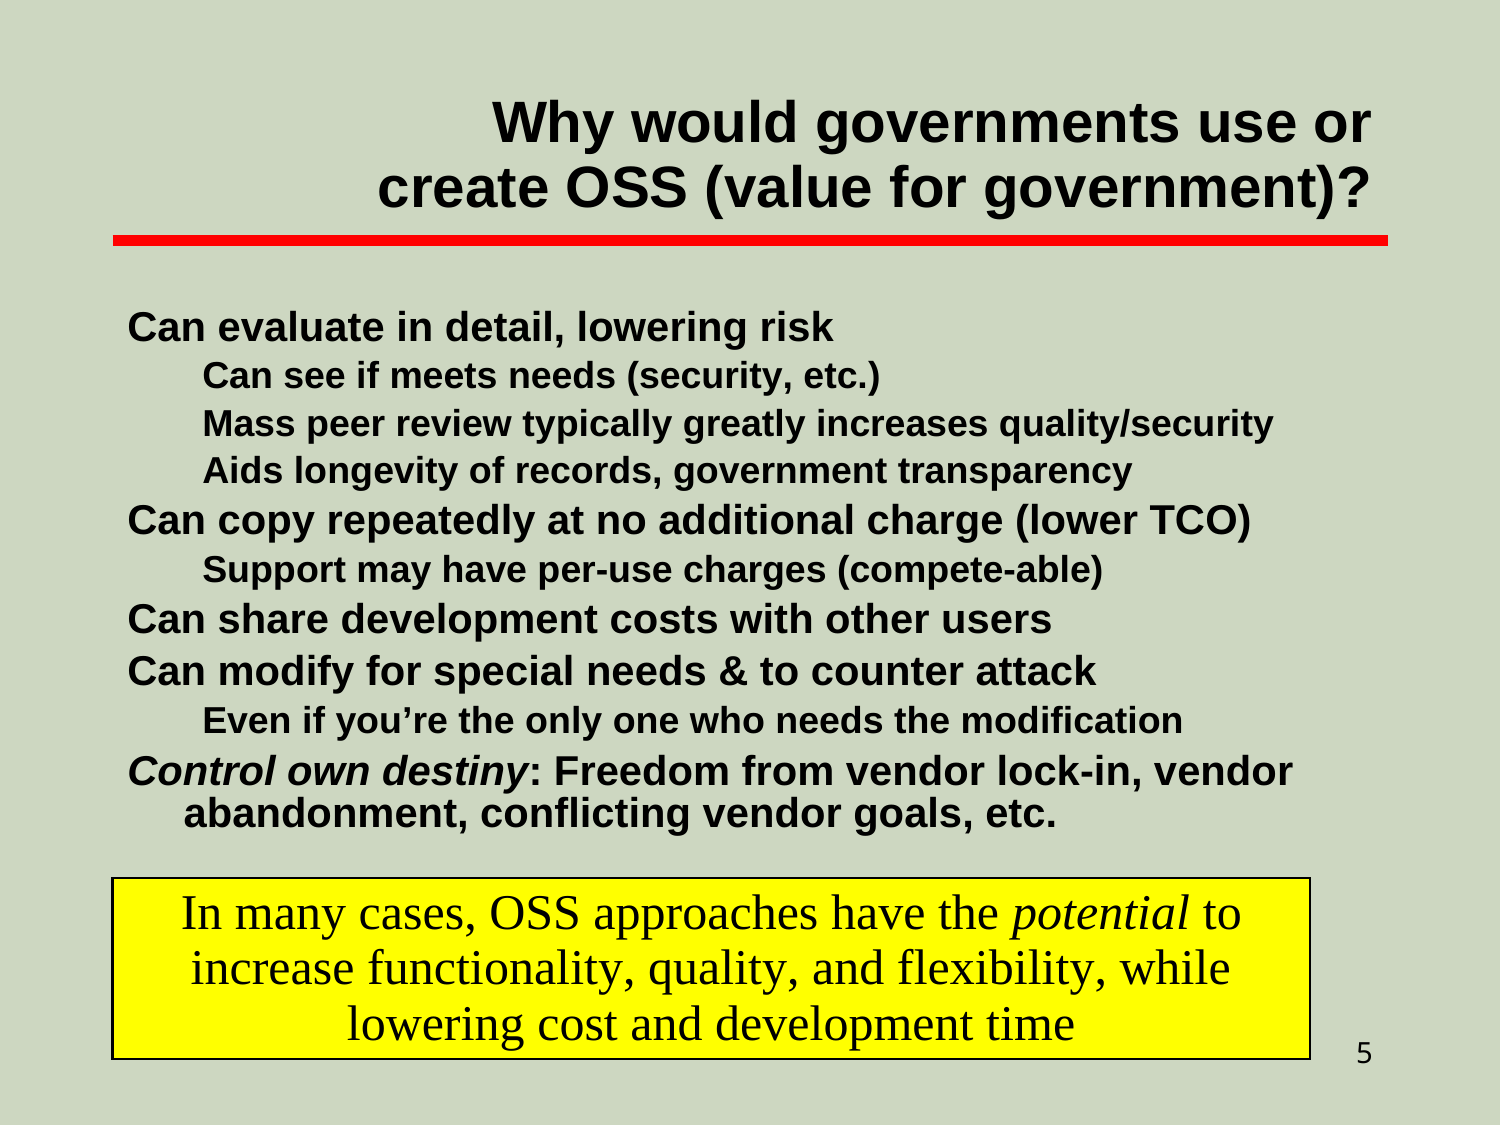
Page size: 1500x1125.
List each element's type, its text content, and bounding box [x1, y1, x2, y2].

list Can evaluate in detail, lowering risk Can see if meets needs (security, etc.) Mass peer review typically greatly increases quality/security Aids longevity of records, government transparency Can copy repeatedly at no additional charge (lower TCO) Support may have per-use charges (compete-able) Can share development costs with other users Can modify for special needs & to counter attack Even if you’re the only one who needs the modification Control own destiny: Freedom from vendor lock-in, vendor abandonment, conflicting vendor goals, etc. [112, 299, 1388, 878]
title Why would governments use or create OSS (value for government)? [337, 81, 1388, 228]
text_box In many cases, OSS approaches have the potential to increase functionality, quality, and flexibility, while lowering cost and development time [112, 877, 1311, 1059]
